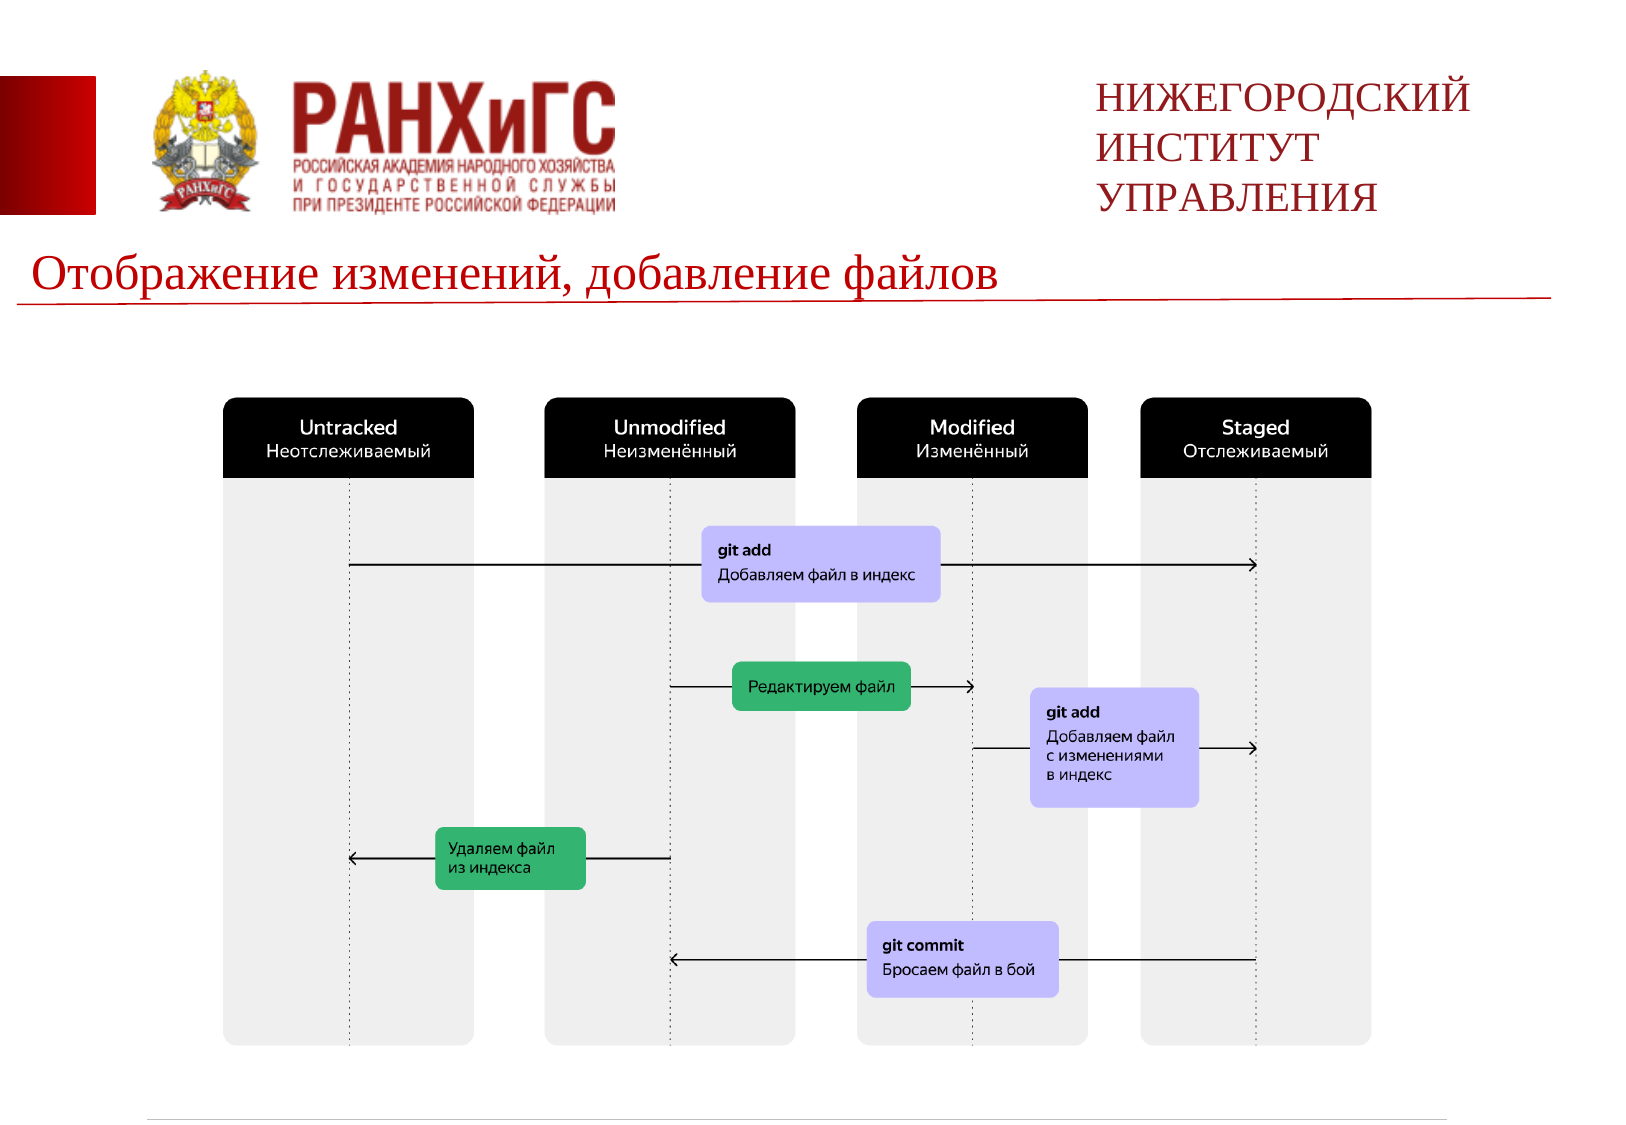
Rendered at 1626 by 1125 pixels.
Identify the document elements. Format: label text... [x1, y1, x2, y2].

text_box Отображение изменений, добавление файлов [16, 231, 1015, 307]
picture [152, 70, 615, 215]
text_box [0, 76, 96, 215]
picture [147, 324, 1447, 1120]
text_box НИЖЕГОРОДСКИЙ ИНСТИТУТ УПРАВЛЕНИЯ [1080, 62, 1487, 228]
